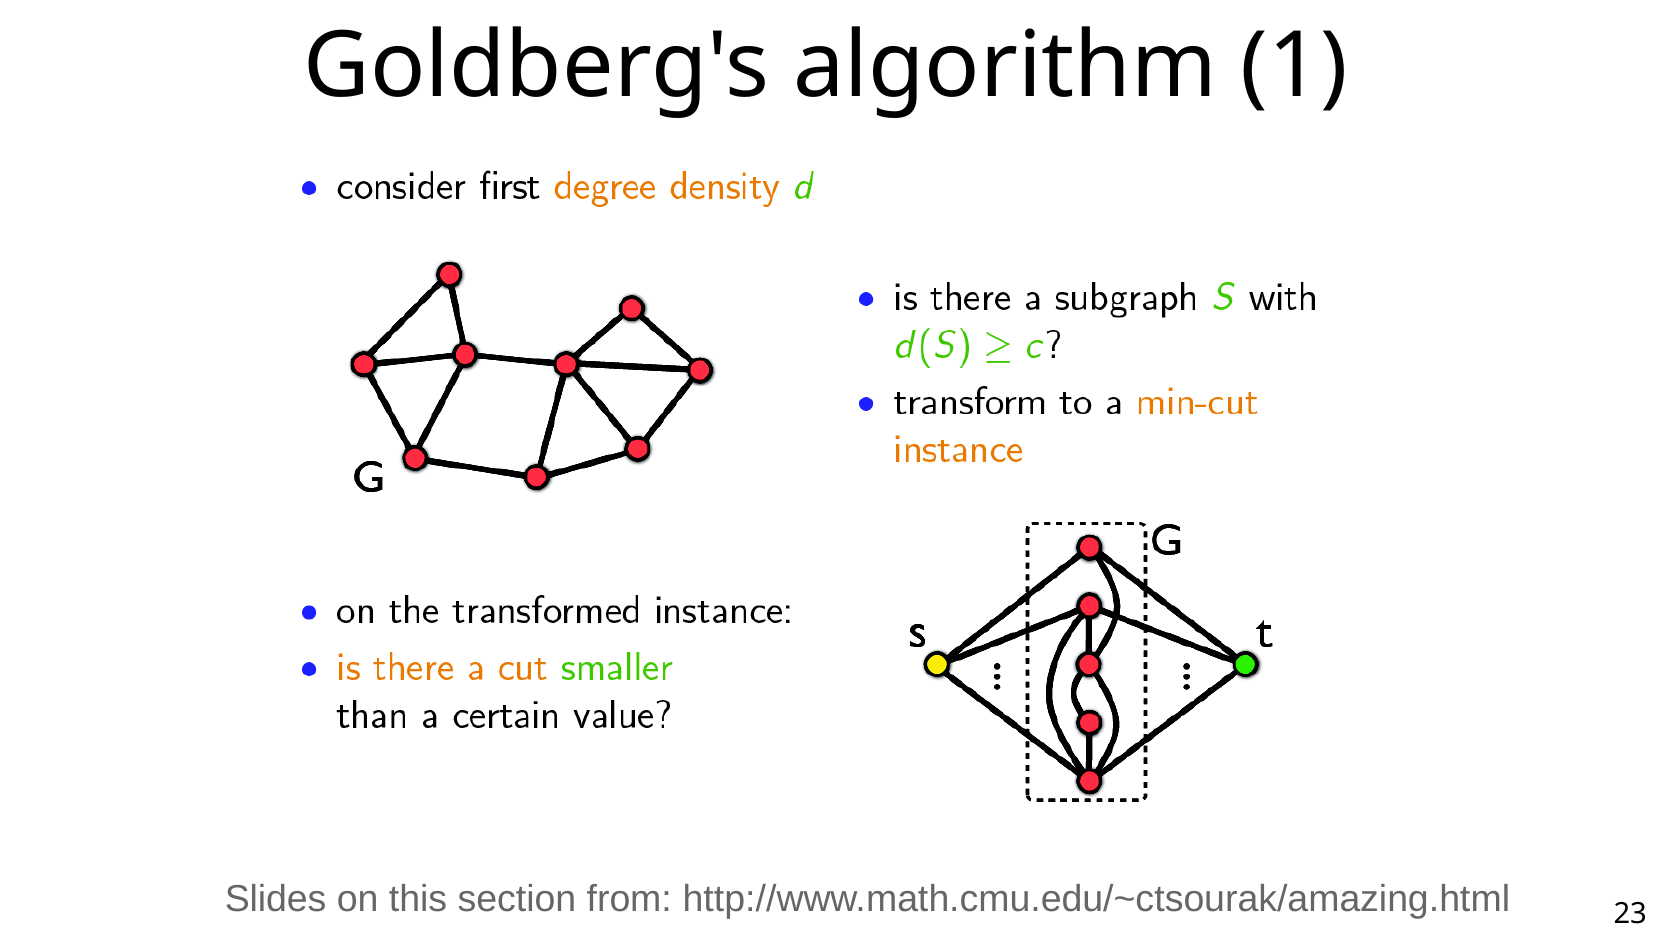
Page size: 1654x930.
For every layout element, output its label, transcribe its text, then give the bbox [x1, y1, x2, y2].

title Goldberg's algorithm (1) [0, 1, 1653, 120]
picture [255, 139, 1371, 826]
text_box Slides on this section from: http://www.math.cmu.edu/~ctsourak/amazing.html [210, 870, 1536, 927]
